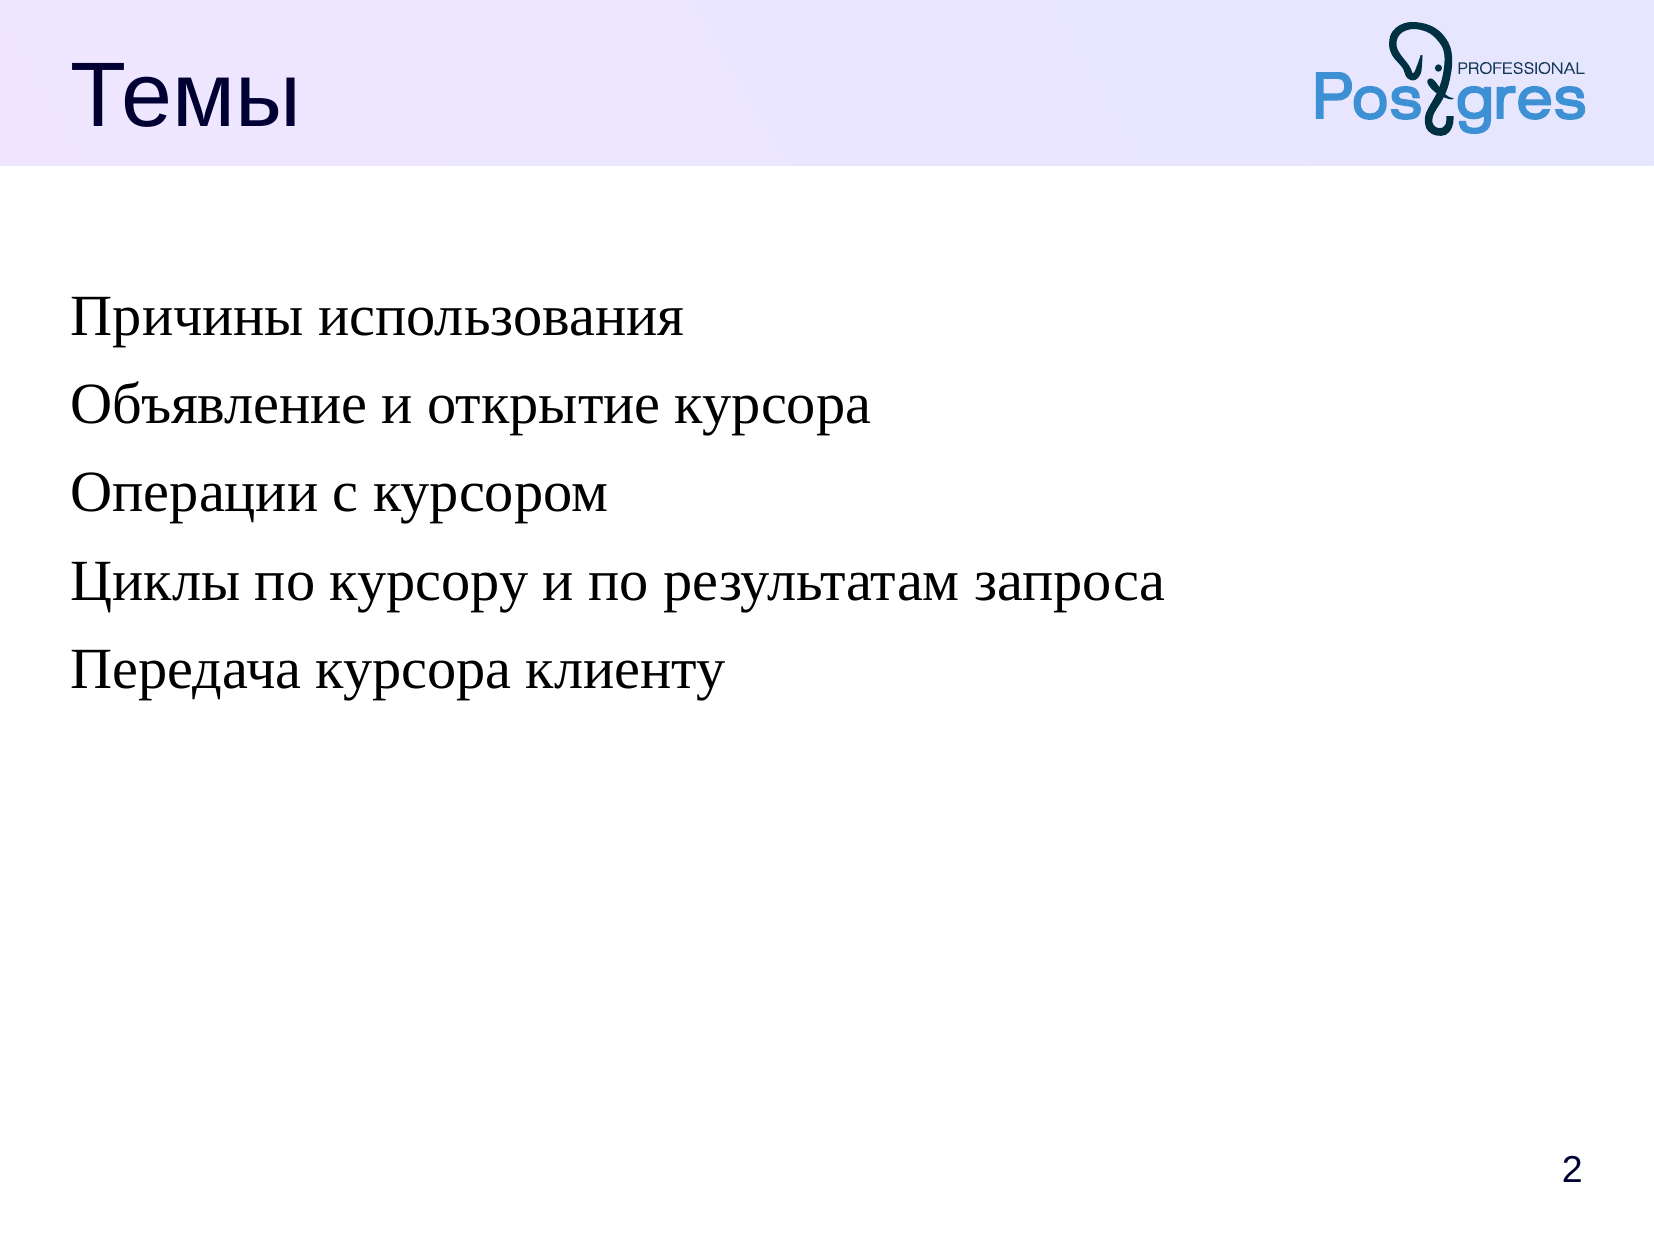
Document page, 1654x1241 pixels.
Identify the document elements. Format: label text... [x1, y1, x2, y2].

title Темы [70, 43, 1241, 147]
list Причины использования Объявление и открытие курсора Операции с курсором Циклы по курсору и по результатам запроса Передача курсора клиенту [70, 283, 1583, 1141]
